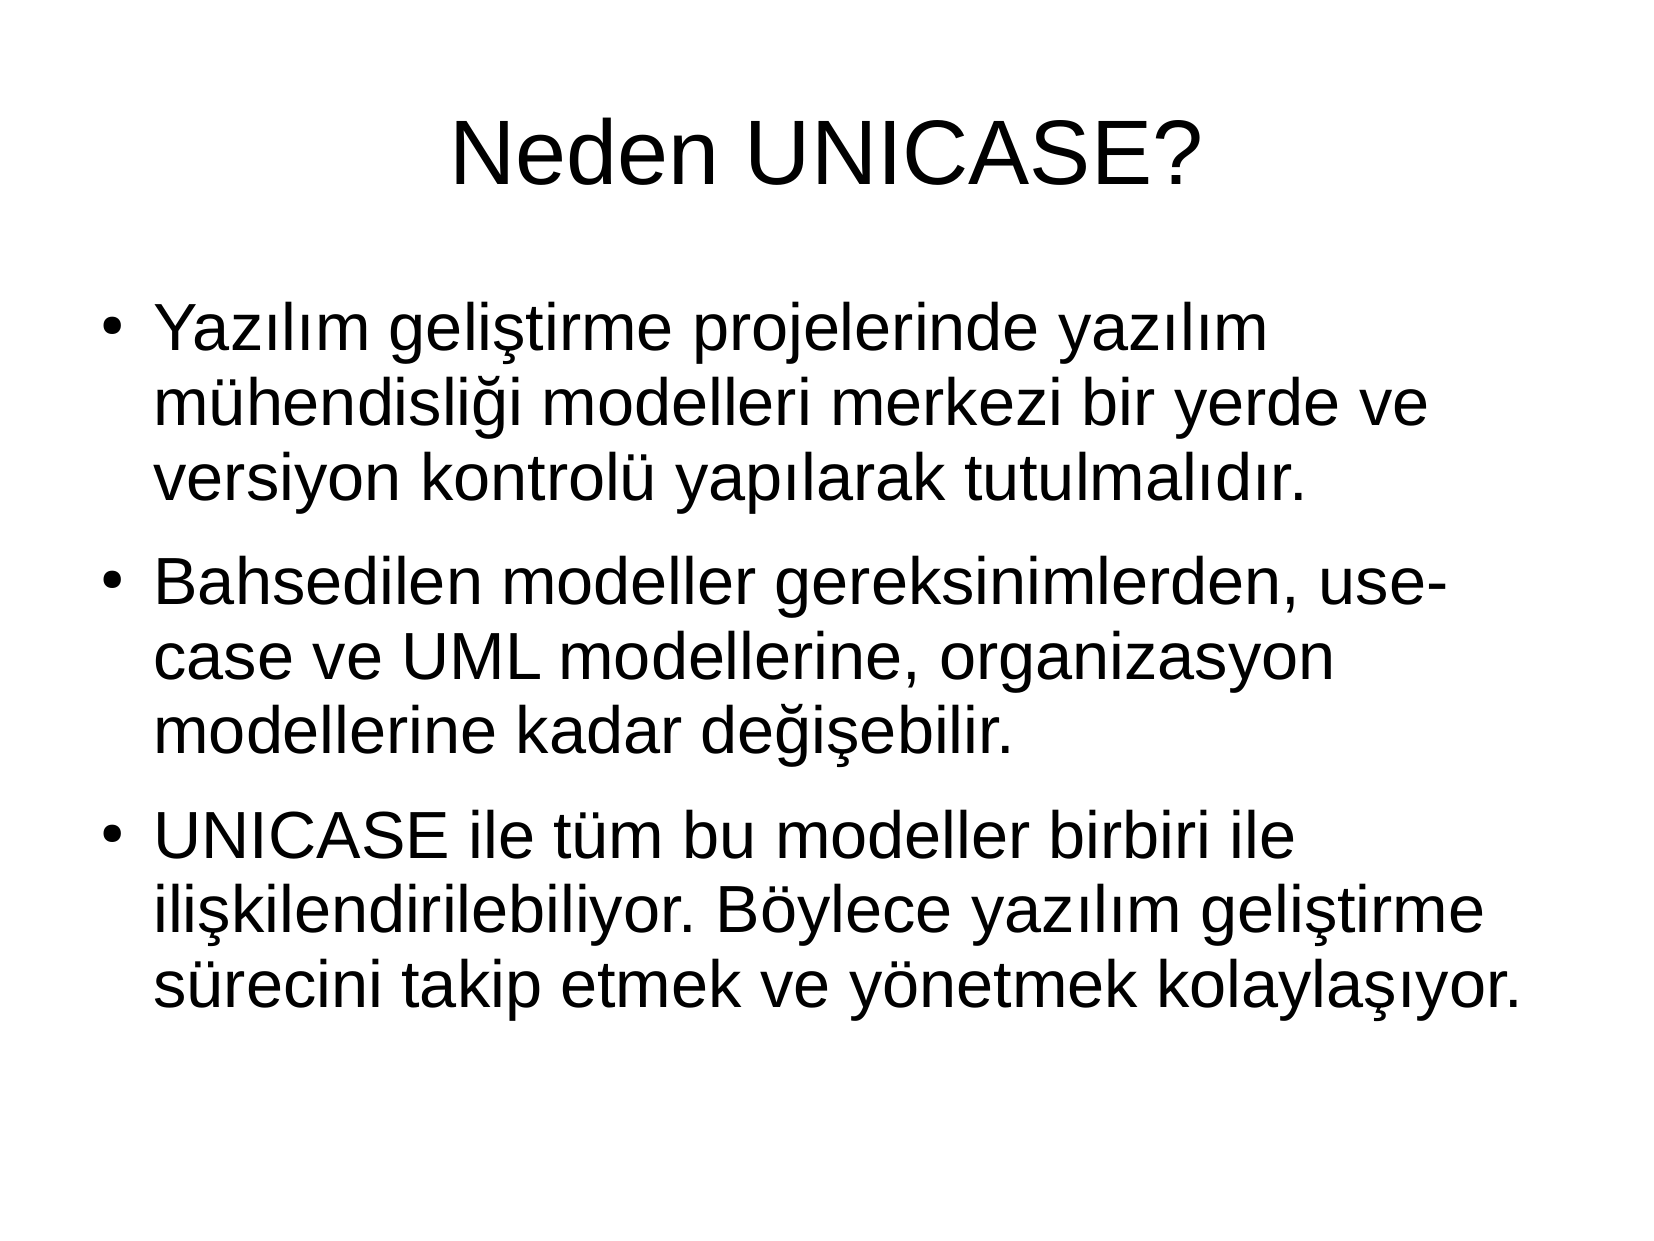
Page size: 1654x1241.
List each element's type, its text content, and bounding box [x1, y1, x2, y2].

list Yazılım geliştirme projelerinde yazılım mühendisliği modelleri merkezi bir yerde ve versiyon kontrolü yapılarak tutulmalıdır. Bahsedilen modeller gereksinimlerden, use-case ve UML modellerine, organizasyon modellerine kadar değişebilir. UNICASE ile tüm bu modeller birbiri ile ilişkilendirilebiliyor. Böylece yazılım geliştirme sürecini takip etmek ve yönetmek kolaylaşıyor. [82, 290, 1571, 1109]
title Neden UNICASE? [82, 49, 1571, 257]
